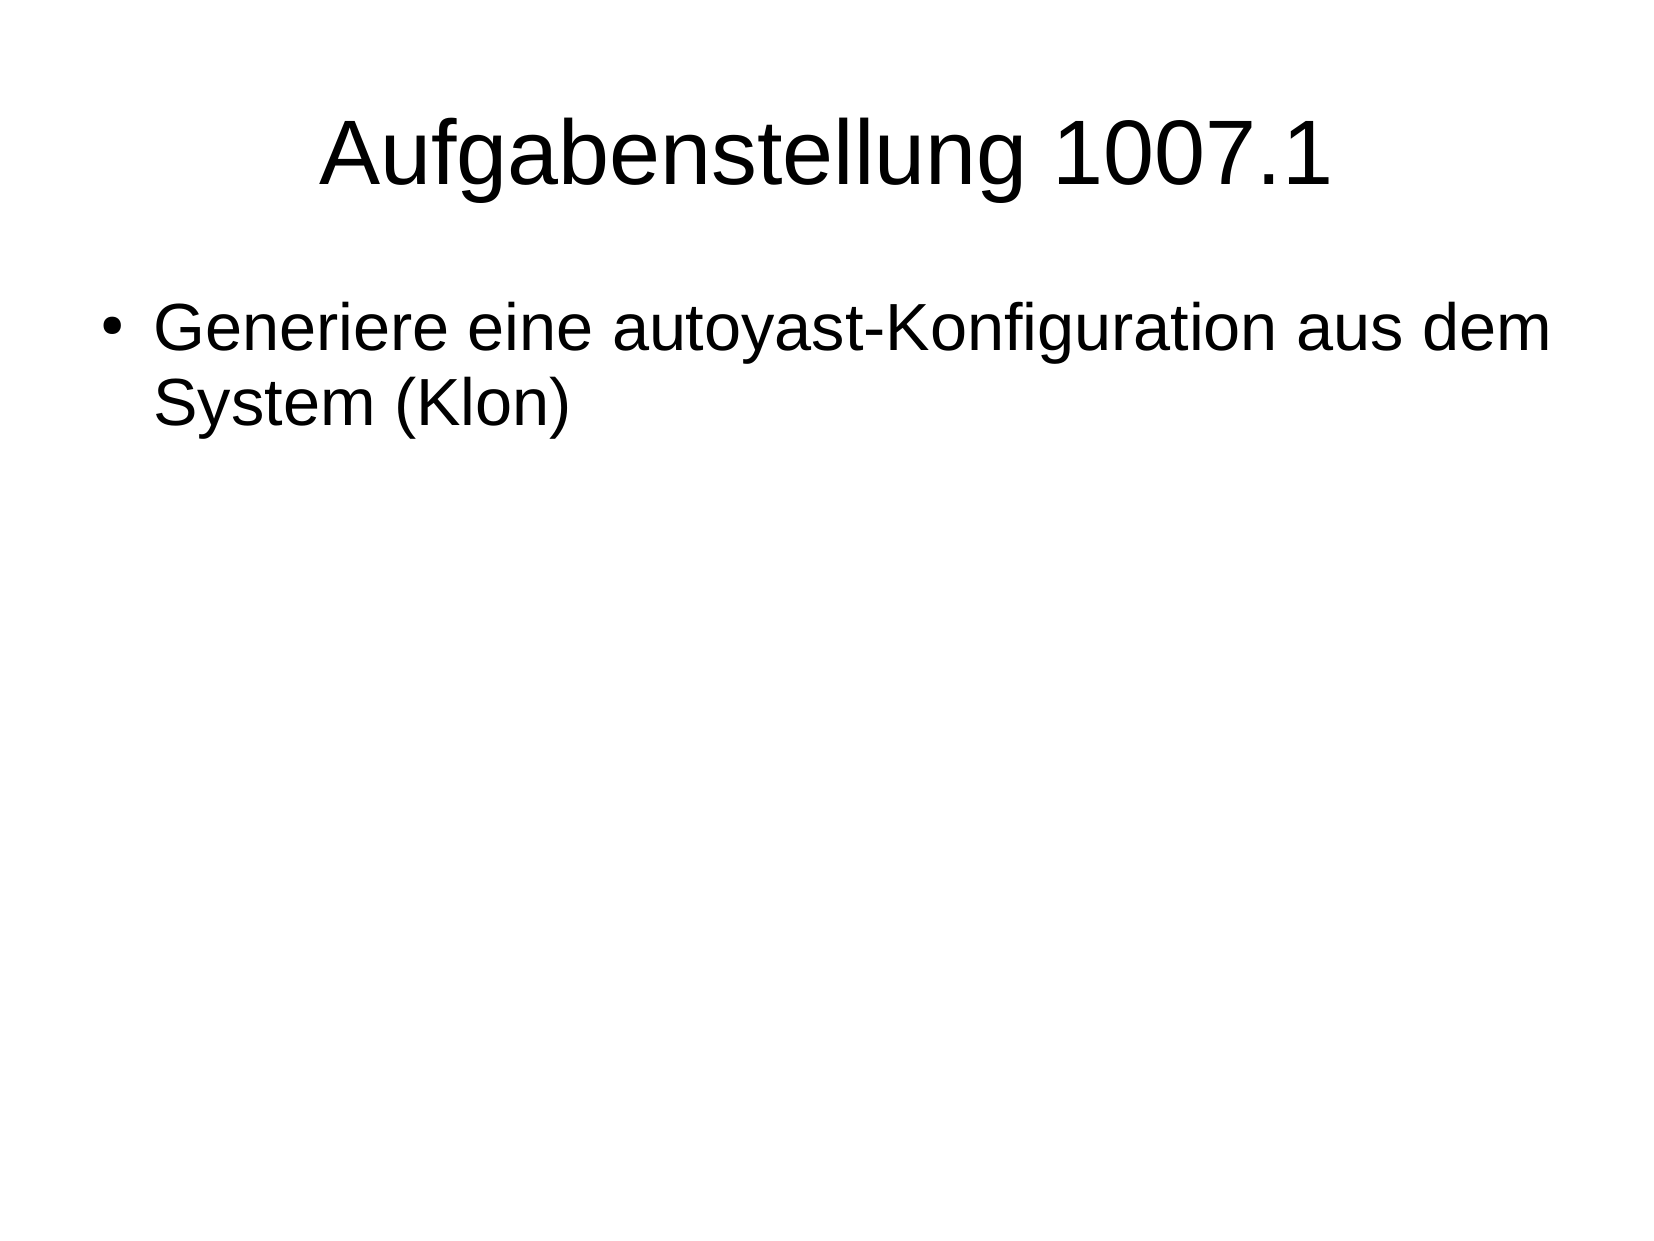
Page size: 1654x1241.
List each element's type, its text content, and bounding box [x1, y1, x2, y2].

list Generiere eine autoyast-Konfiguration aus dem System (Klon) [82, 290, 1571, 1010]
title Aufgabenstellung 1007.1 [82, 49, 1571, 257]
